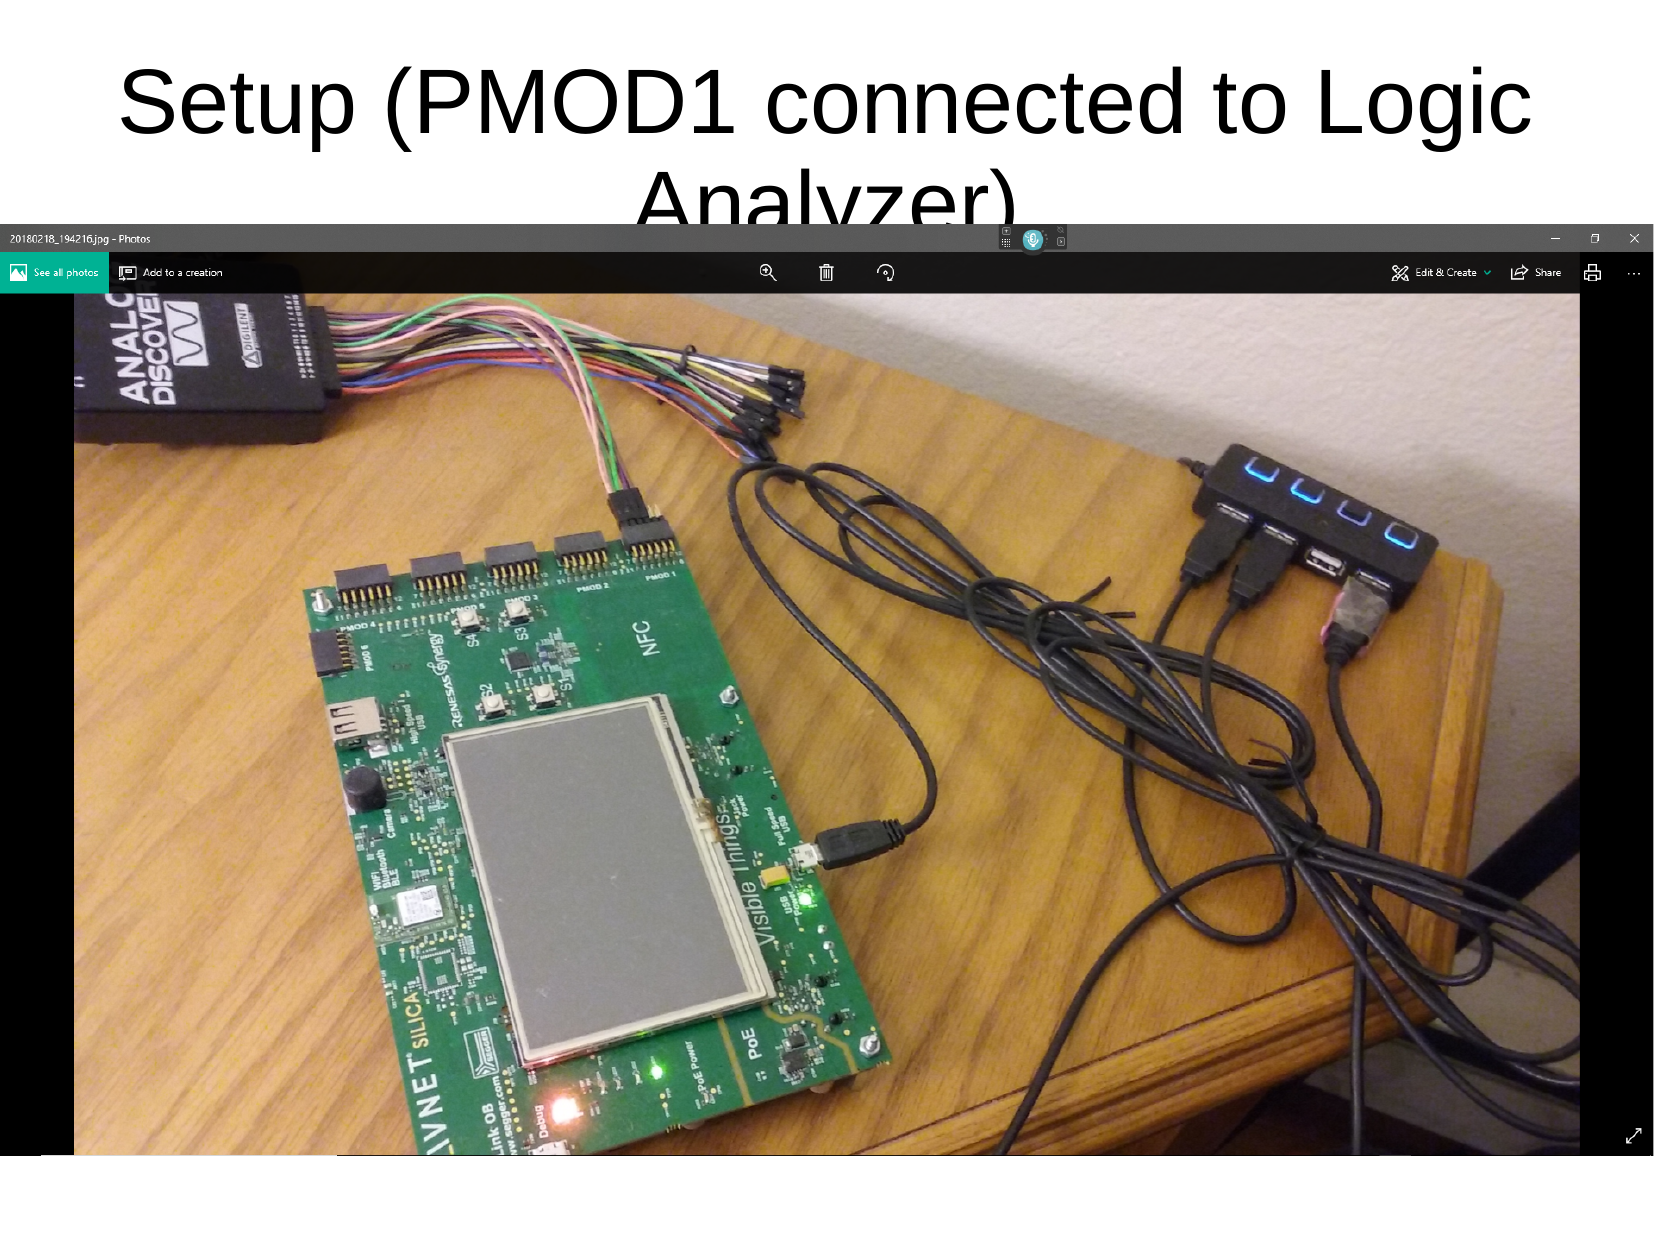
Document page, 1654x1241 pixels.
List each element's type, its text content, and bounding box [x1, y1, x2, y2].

title Setup (PMOD1 connected to Logic Analyzer) [82, 49, 1571, 224]
picture [0, 224, 1654, 1156]
